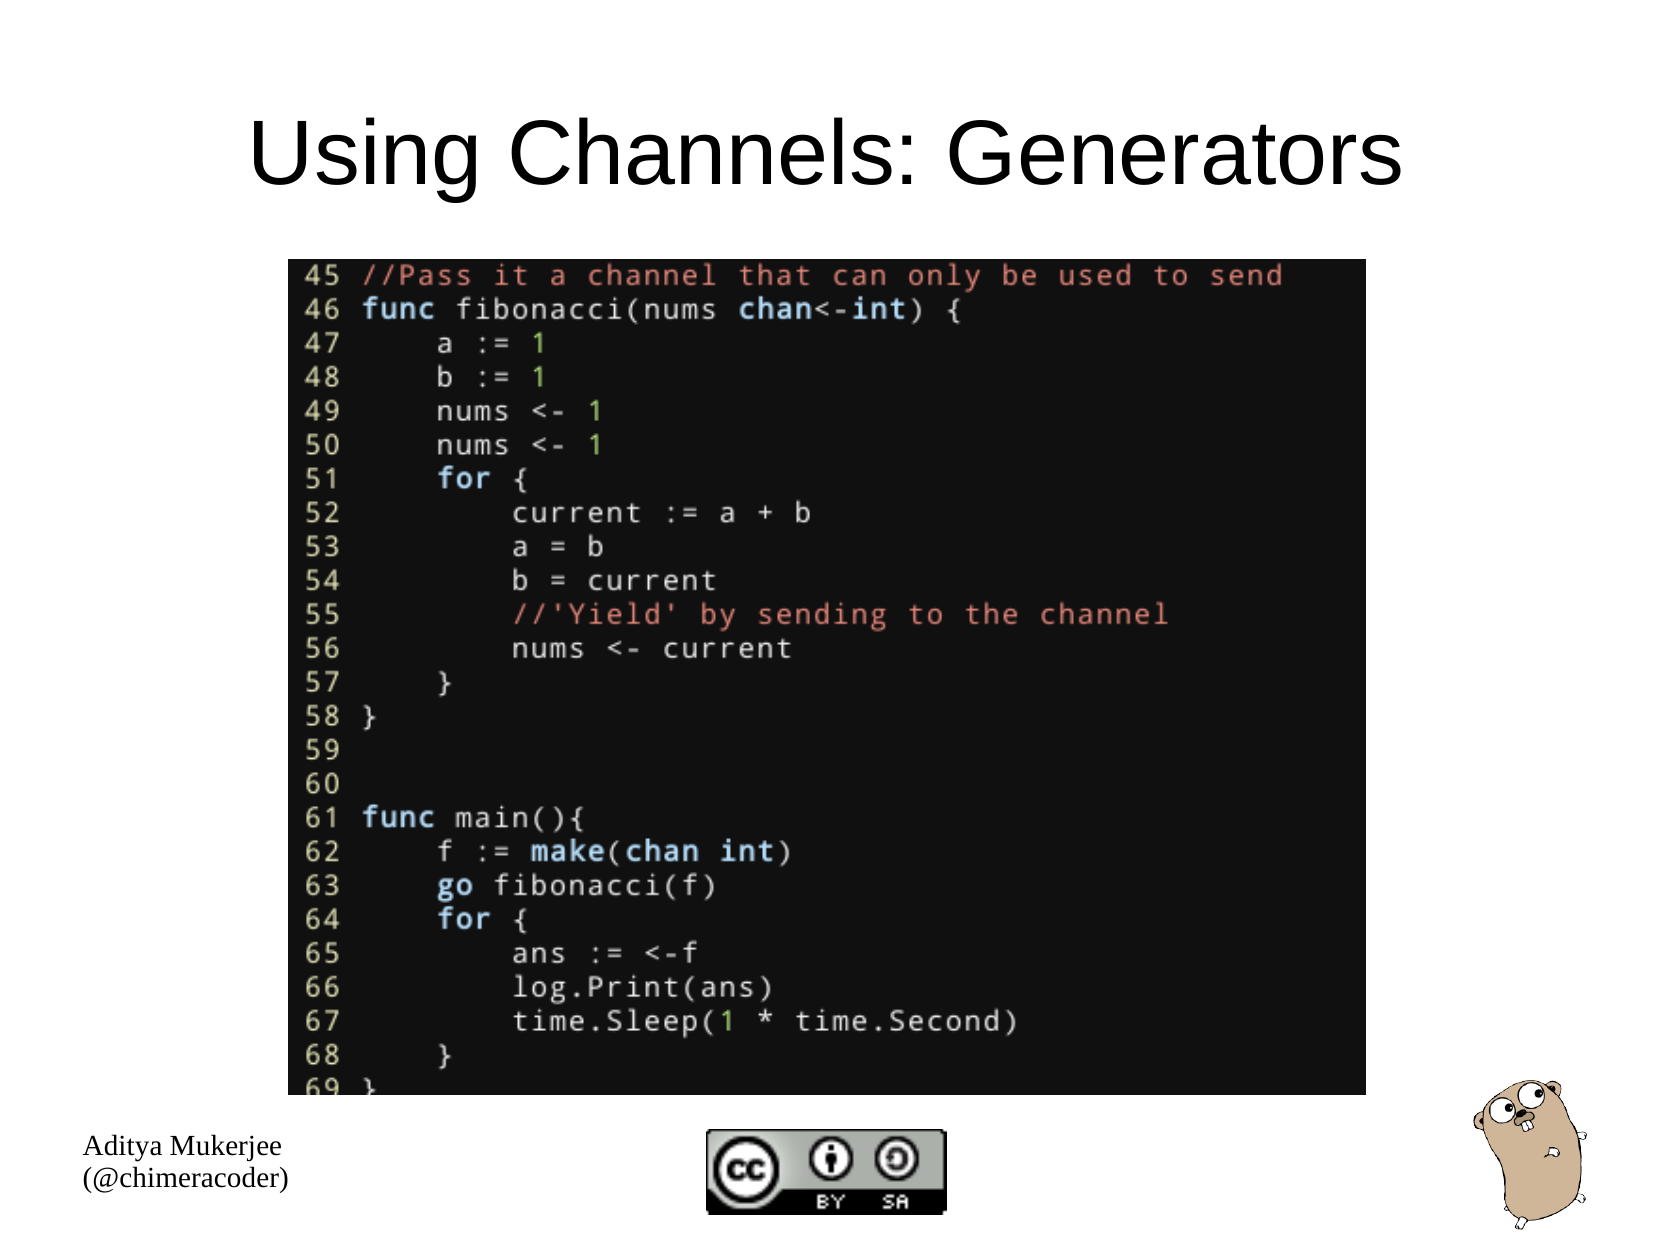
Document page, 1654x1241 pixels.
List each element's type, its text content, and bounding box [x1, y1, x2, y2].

picture [1455, 1079, 1606, 1230]
title Using Channels: Generators [82, 49, 1571, 257]
picture [288, 259, 1366, 1096]
picture [706, 1129, 947, 1215]
